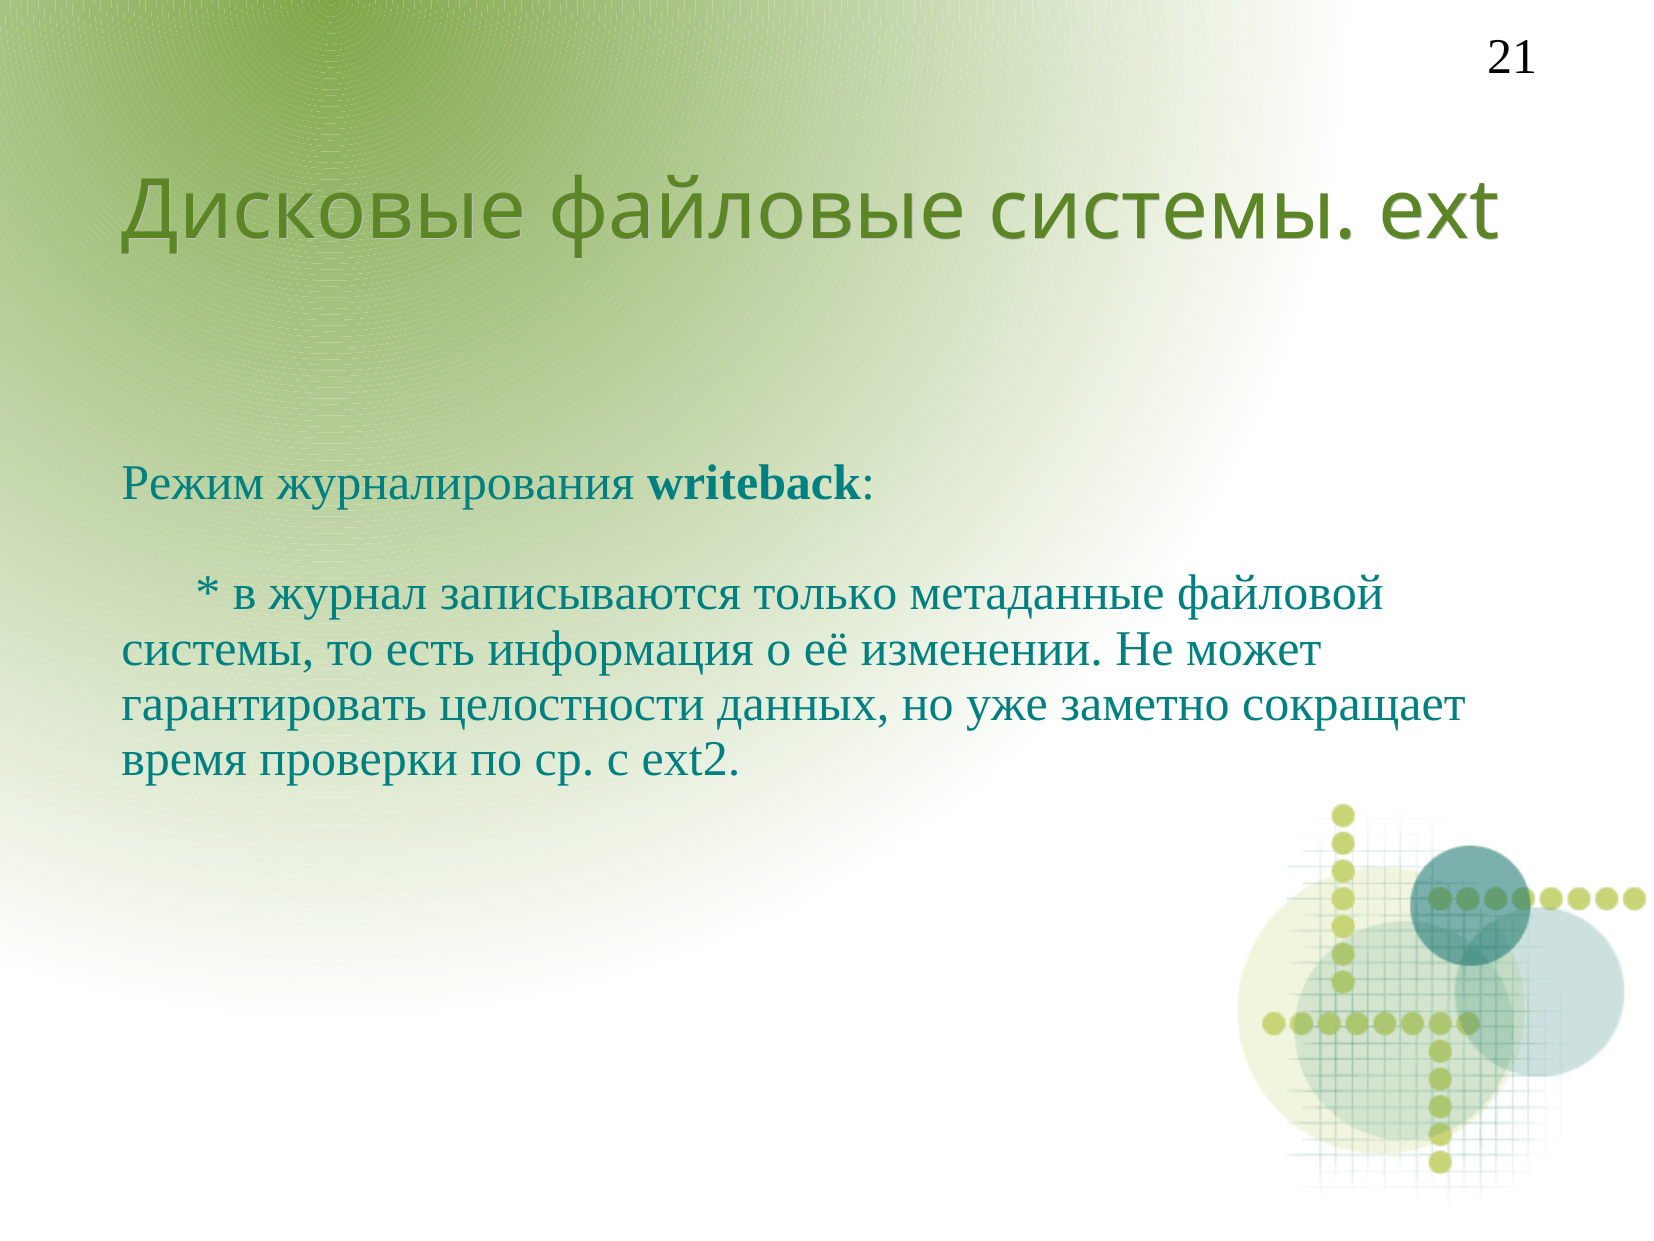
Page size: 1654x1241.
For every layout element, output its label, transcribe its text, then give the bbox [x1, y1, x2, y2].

text_box <номер> [1498, 29, 1654, 89]
title Дисковые файловые системы. ext [121, 102, 1534, 311]
picture [1224, 792, 1654, 1211]
subtitle Режим журналирования writeback: * в журнал записываются только метаданные файловой системы, то есть информация о её изменении. Не может гарантировать целостности данных, но уже заметно сокращает время проверки по ср. с ext2. [121, 311, 1534, 1067]
